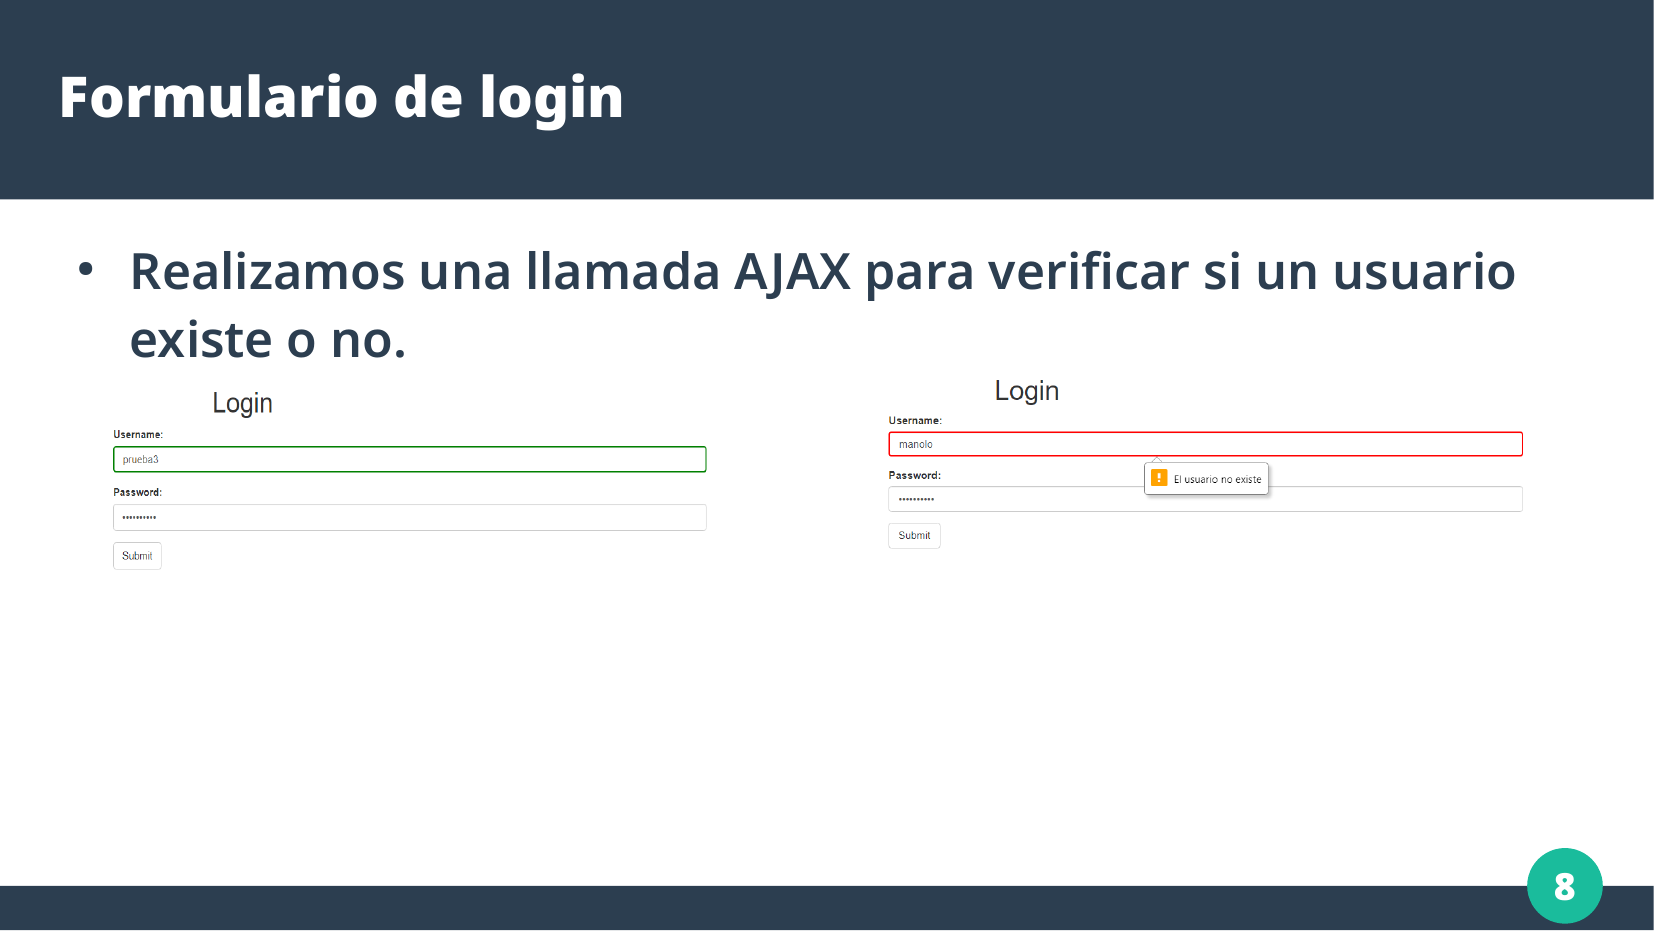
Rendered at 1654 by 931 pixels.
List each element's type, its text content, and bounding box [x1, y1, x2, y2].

picture [856, 373, 1570, 621]
list Realizamos una llamada AJAX para verificar si un usuario existe o no. [59, 236, 1595, 857]
picture [57, 375, 739, 614]
title Formulario de login [59, 37, 1595, 155]
